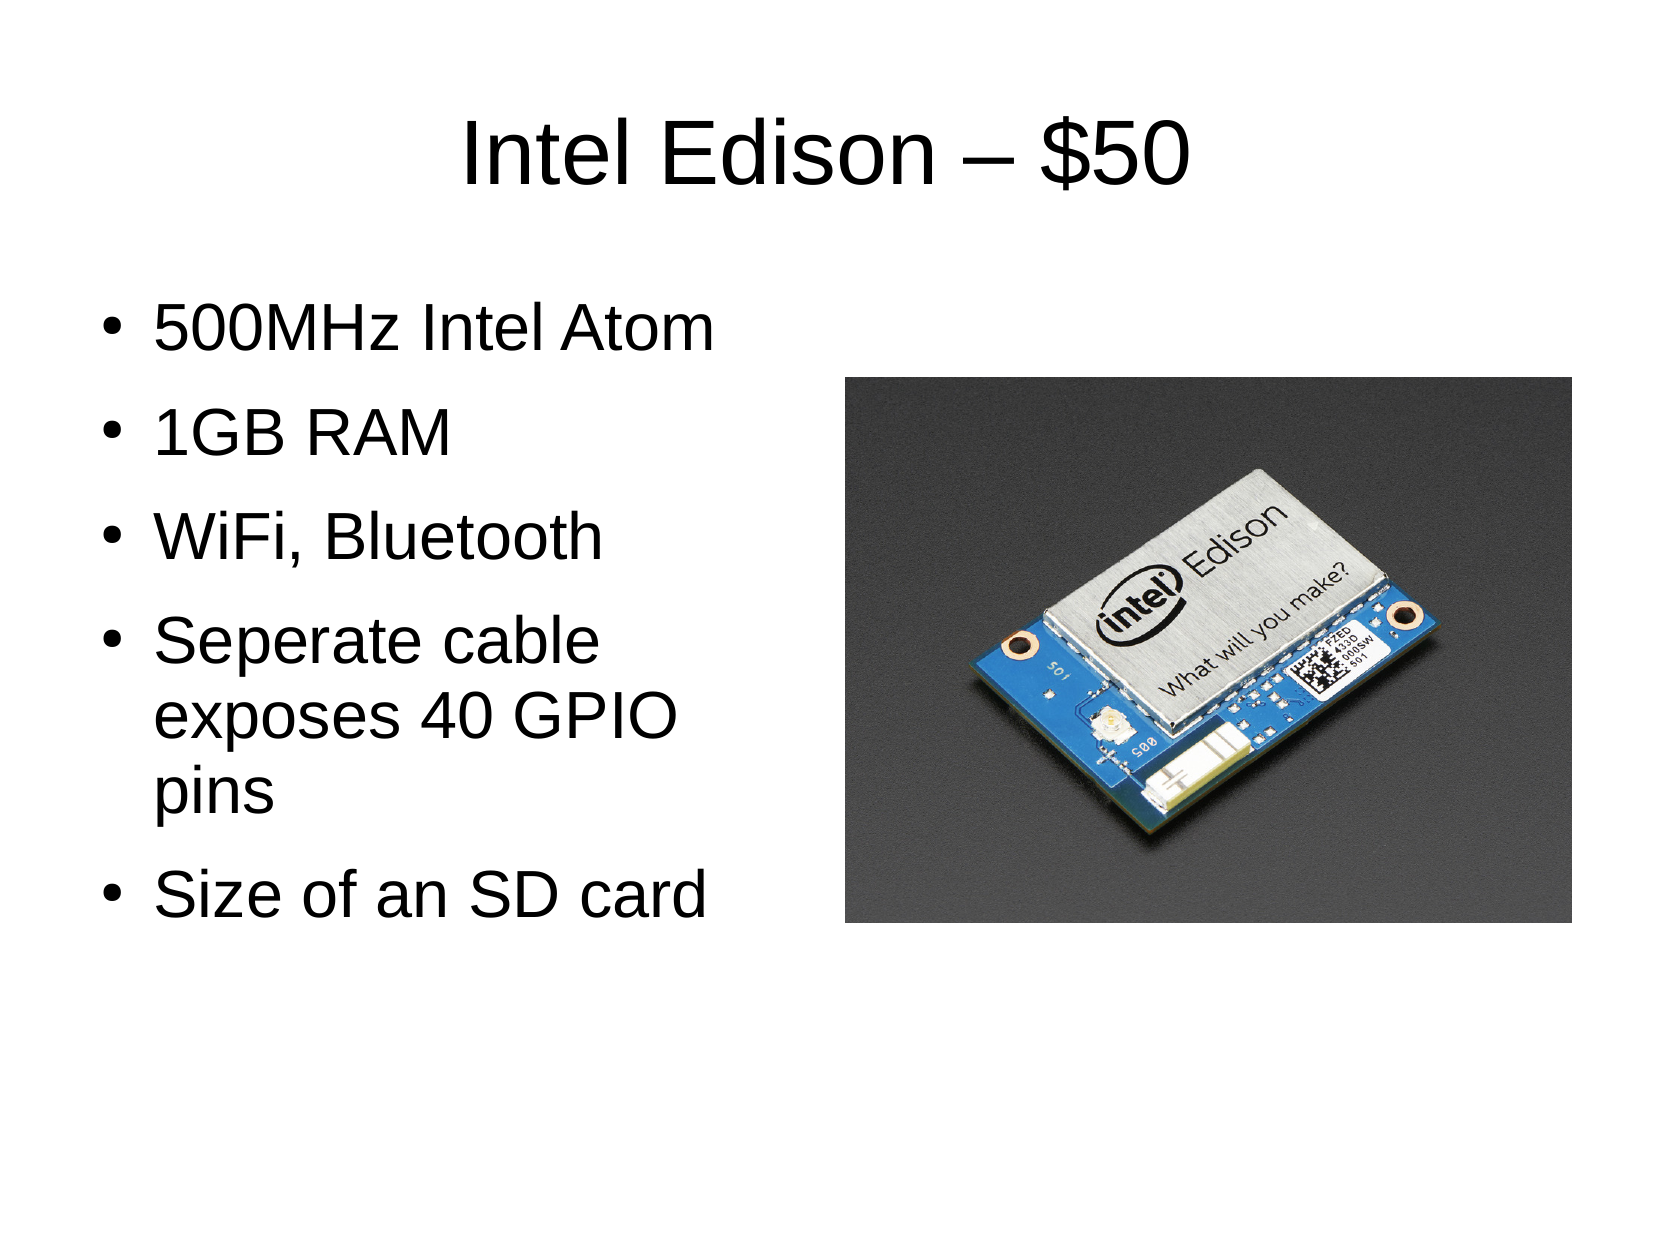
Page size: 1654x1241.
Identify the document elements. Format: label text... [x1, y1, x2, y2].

list 500MHz Intel Atom 1GB RAM WiFi, Bluetooth Seperate cable exposes 40 GPIO pins Size of an SD card [82, 290, 809, 1010]
picture [845, 377, 1572, 923]
title Intel Edison – $50 [82, 49, 1571, 257]
